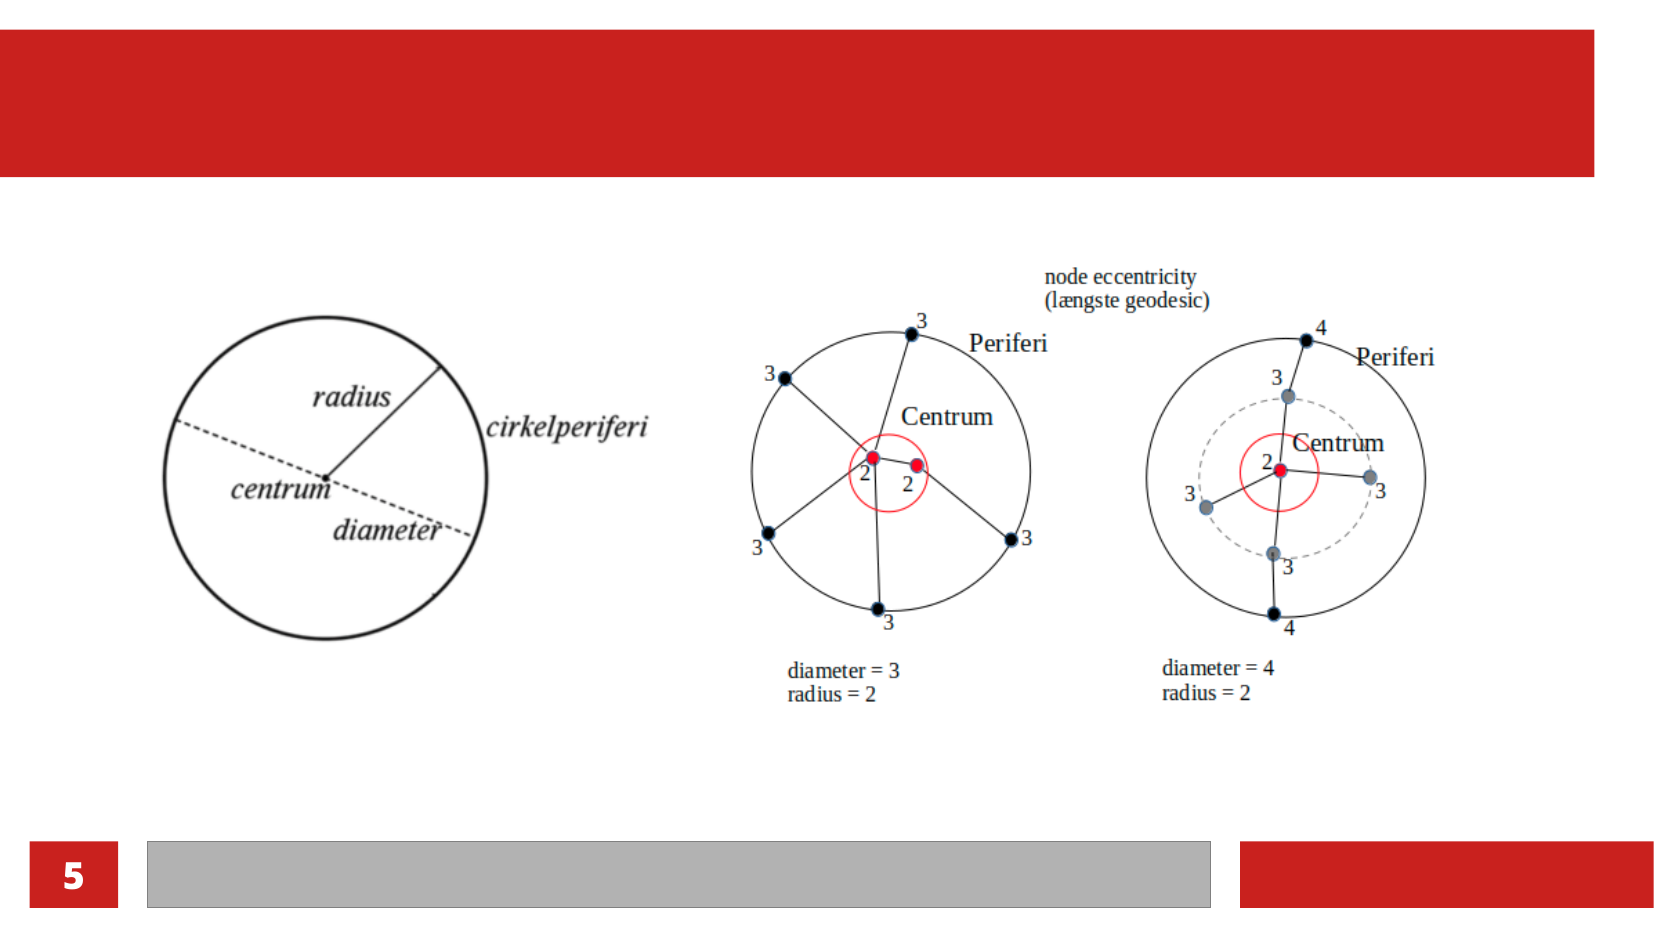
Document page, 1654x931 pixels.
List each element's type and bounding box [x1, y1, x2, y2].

picture [148, 262, 1501, 728]
